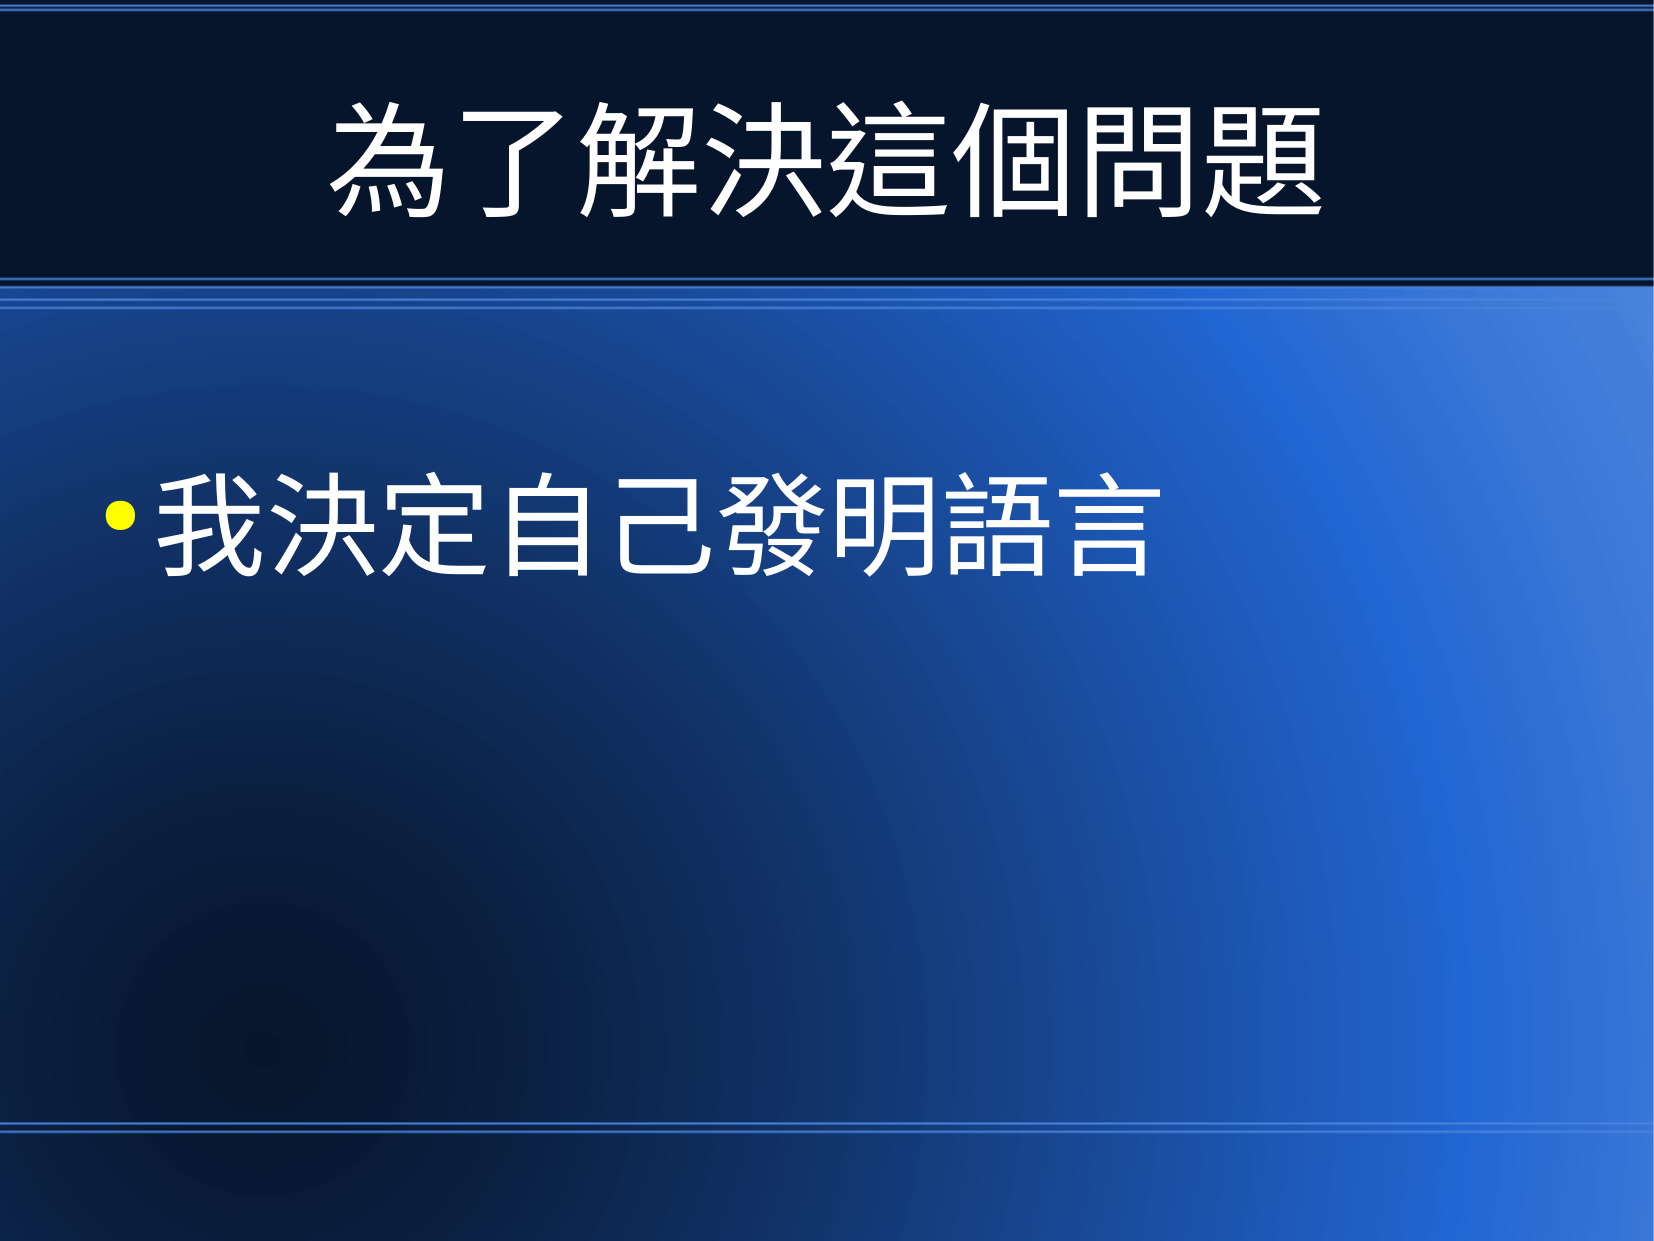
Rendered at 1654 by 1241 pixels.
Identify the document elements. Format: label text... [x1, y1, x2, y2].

title 為了解決這個問題 [82, 49, 1571, 257]
picture [0, 0, 1654, 1241]
list 我決定自己發明語言 [82, 355, 1571, 1241]
